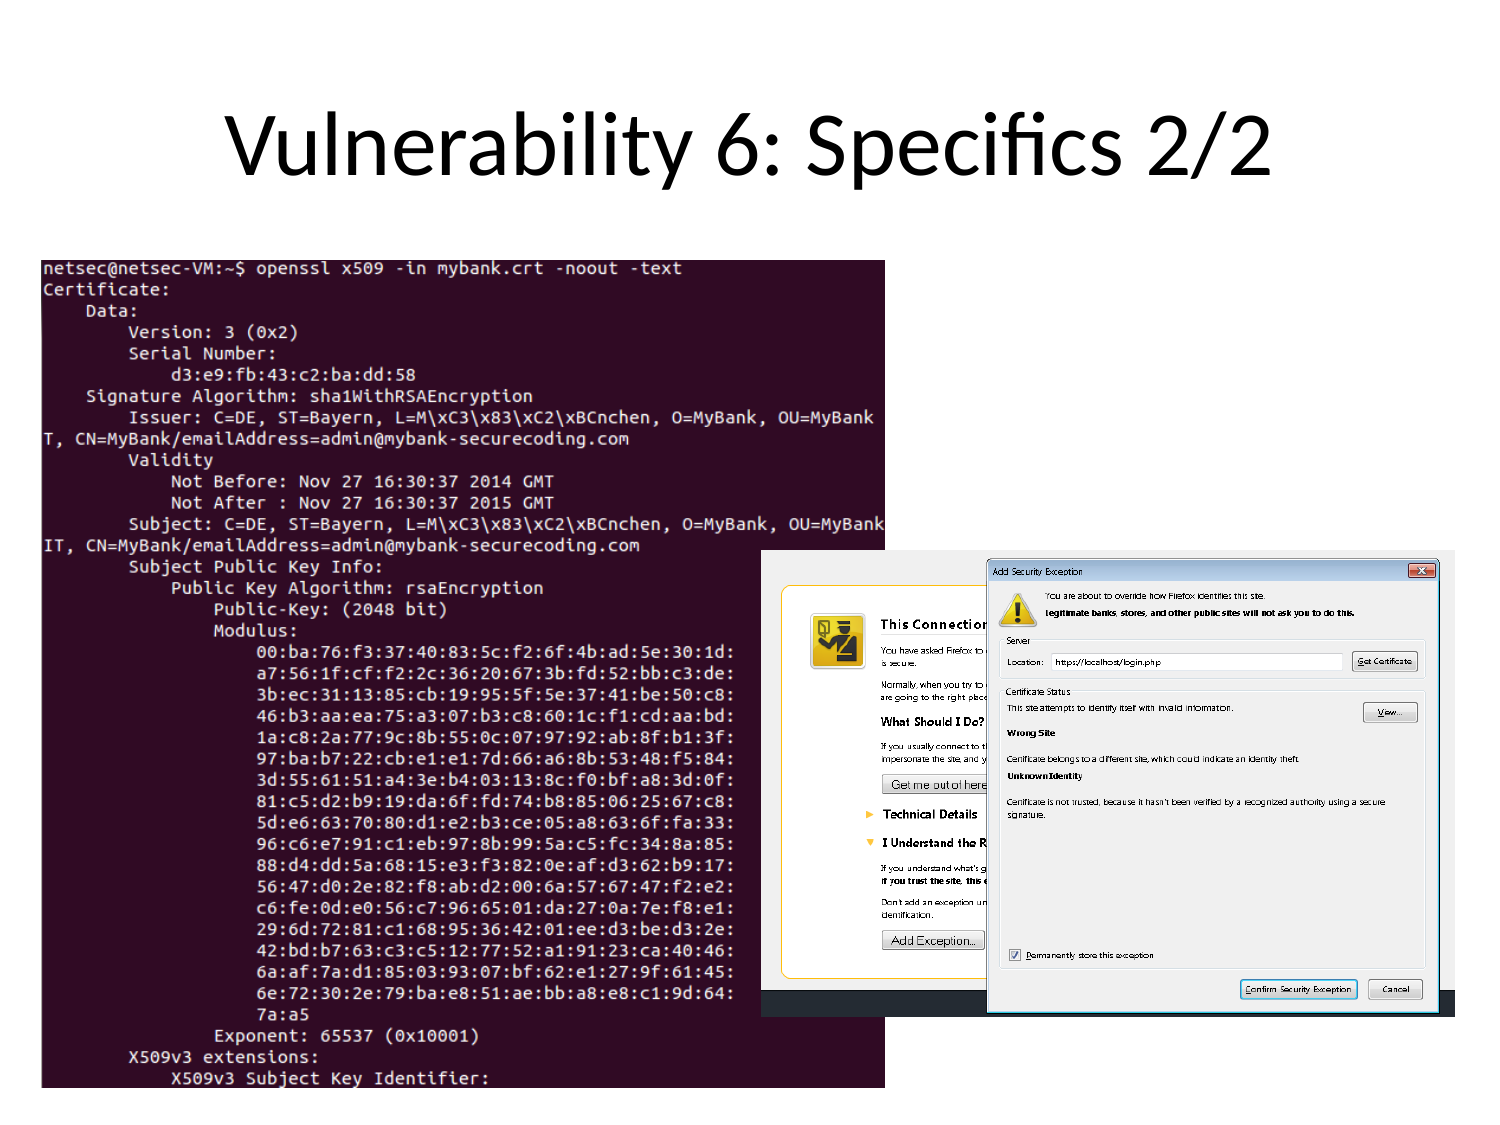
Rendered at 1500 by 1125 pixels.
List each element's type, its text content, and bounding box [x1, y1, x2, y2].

title Vulnerability 6: Specifics 2/2 [75, 45, 1426, 233]
picture [41, 260, 1455, 1088]
